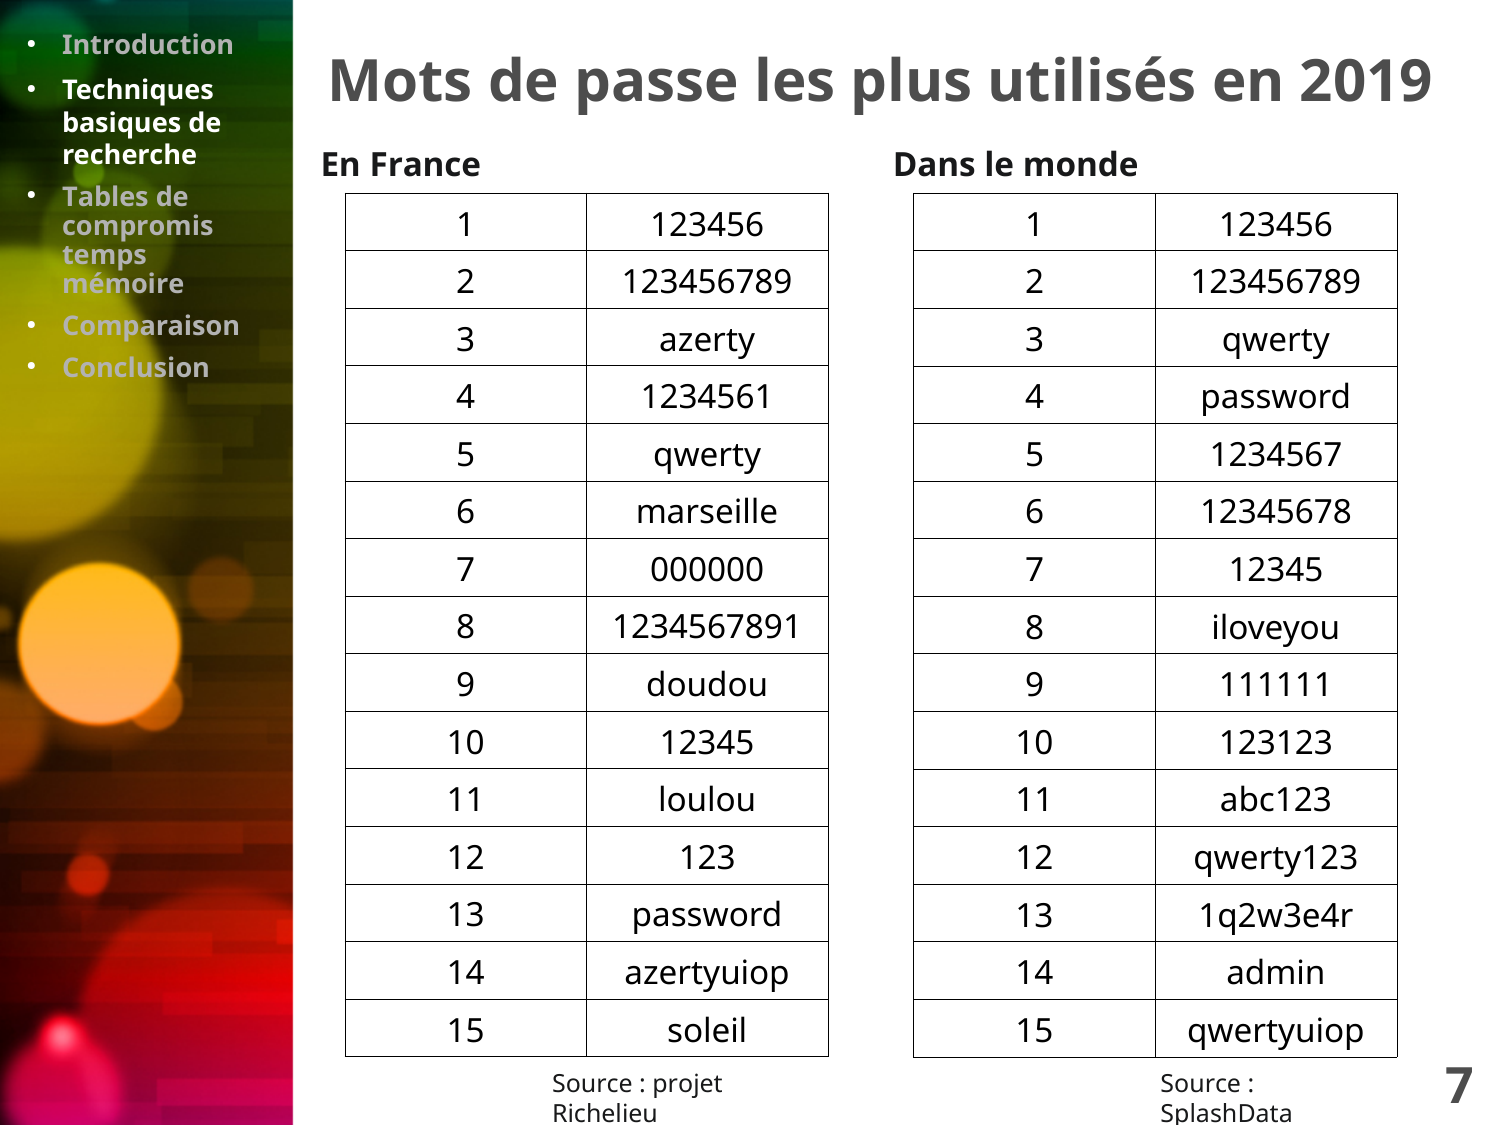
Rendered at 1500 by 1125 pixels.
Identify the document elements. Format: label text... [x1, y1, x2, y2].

table_header 123456 [587, 194, 828, 250]
table_cell 10 [914, 712, 1155, 769]
table_cell 8 [346, 597, 586, 653]
table_cell 15 [914, 1000, 1155, 1057]
table_cell password [1156, 367, 1397, 423]
table_cell 9 [346, 654, 586, 711]
table_cell abc123 [1156, 770, 1397, 826]
text_box Source : projet Richelieu [537, 1060, 851, 1111]
table_cell 9 [914, 654, 1155, 711]
table_cell 123456789 [587, 251, 828, 308]
table_cell password [587, 885, 828, 941]
table_cell 10 [346, 712, 586, 768]
table_cell 14 [346, 942, 586, 999]
table_cell 5 [346, 424, 586, 481]
table_cell 7 [346, 539, 586, 596]
title Mots de passe les plus utilisés en 2019 [312, 0, 1500, 156]
table_cell 4 [914, 367, 1155, 423]
text_box 1<numéro> [1417, 1054, 1500, 1109]
table_cell 1234567 [1156, 424, 1397, 481]
table_cell 6 [346, 482, 586, 538]
table_cell 11 [346, 769, 586, 826]
table_cell 8 [914, 597, 1155, 653]
table_cell 2 [914, 251, 1155, 308]
table_cell 12 [914, 827, 1155, 884]
table_cell loulou [587, 769, 828, 826]
table_cell 13 [346, 885, 586, 941]
table_cell qwerty [1156, 309, 1397, 366]
table_cell qwertyuiop [1156, 1000, 1397, 1057]
table_cell admin [1156, 942, 1397, 999]
table_header 1 [346, 194, 586, 250]
table_cell 1234567891 [587, 597, 828, 653]
table_cell 13 [914, 885, 1155, 941]
table_cell soleil [587, 1000, 828, 1056]
table_cell 6 [914, 482, 1155, 538]
table_cell doudou [587, 654, 828, 711]
text_box En France [305, 135, 780, 191]
picture [1178, 1111, 1186, 1120]
table_cell 3 [346, 309, 586, 365]
table_cell iloveyou [1156, 597, 1397, 653]
table_cell 3 [914, 309, 1155, 366]
picture [1242, 1111, 1251, 1120]
table_cell 123 [587, 827, 828, 884]
table_cell 1q2w3e4r [1156, 885, 1397, 941]
table_cell 123456789 [1156, 251, 1397, 308]
table_cell 12 [346, 827, 586, 884]
table_cell qwerty123 [1156, 827, 1397, 884]
table_cell qwerty [587, 424, 828, 481]
text_box Dans le monde [878, 135, 1352, 191]
table_cell 123123 [1156, 712, 1397, 769]
table_cell azertyuiop [587, 942, 828, 999]
table_cell 2 [346, 251, 586, 308]
table_cell 111111 [1156, 654, 1397, 711]
table_cell 1234561 [587, 366, 828, 423]
table_cell 15 [346, 1000, 586, 1056]
table_cell 11 [914, 770, 1155, 826]
table_cell 4 [346, 366, 586, 423]
table_cell 12345 [587, 712, 828, 768]
text_box Introduction Techniques basiques de recherche Tables de compromis temps mémoire Comparaison Conclusion [11, 23, 284, 373]
table_cell 7 [914, 539, 1155, 596]
text_box Source : SplashData [1145, 1060, 1406, 1111]
table_cell 5 [914, 424, 1155, 481]
table_header 123456 [1156, 194, 1397, 250]
table_cell 000000 [587, 539, 828, 596]
table_cell 12345 [1156, 539, 1397, 596]
table_cell azerty [587, 309, 828, 365]
table_cell 12345678 [1156, 482, 1397, 538]
picture [0, 0, 1500, 1125]
table_cell 14 [914, 942, 1155, 999]
table_cell marseille [587, 482, 828, 538]
table_header 1 [914, 194, 1155, 250]
